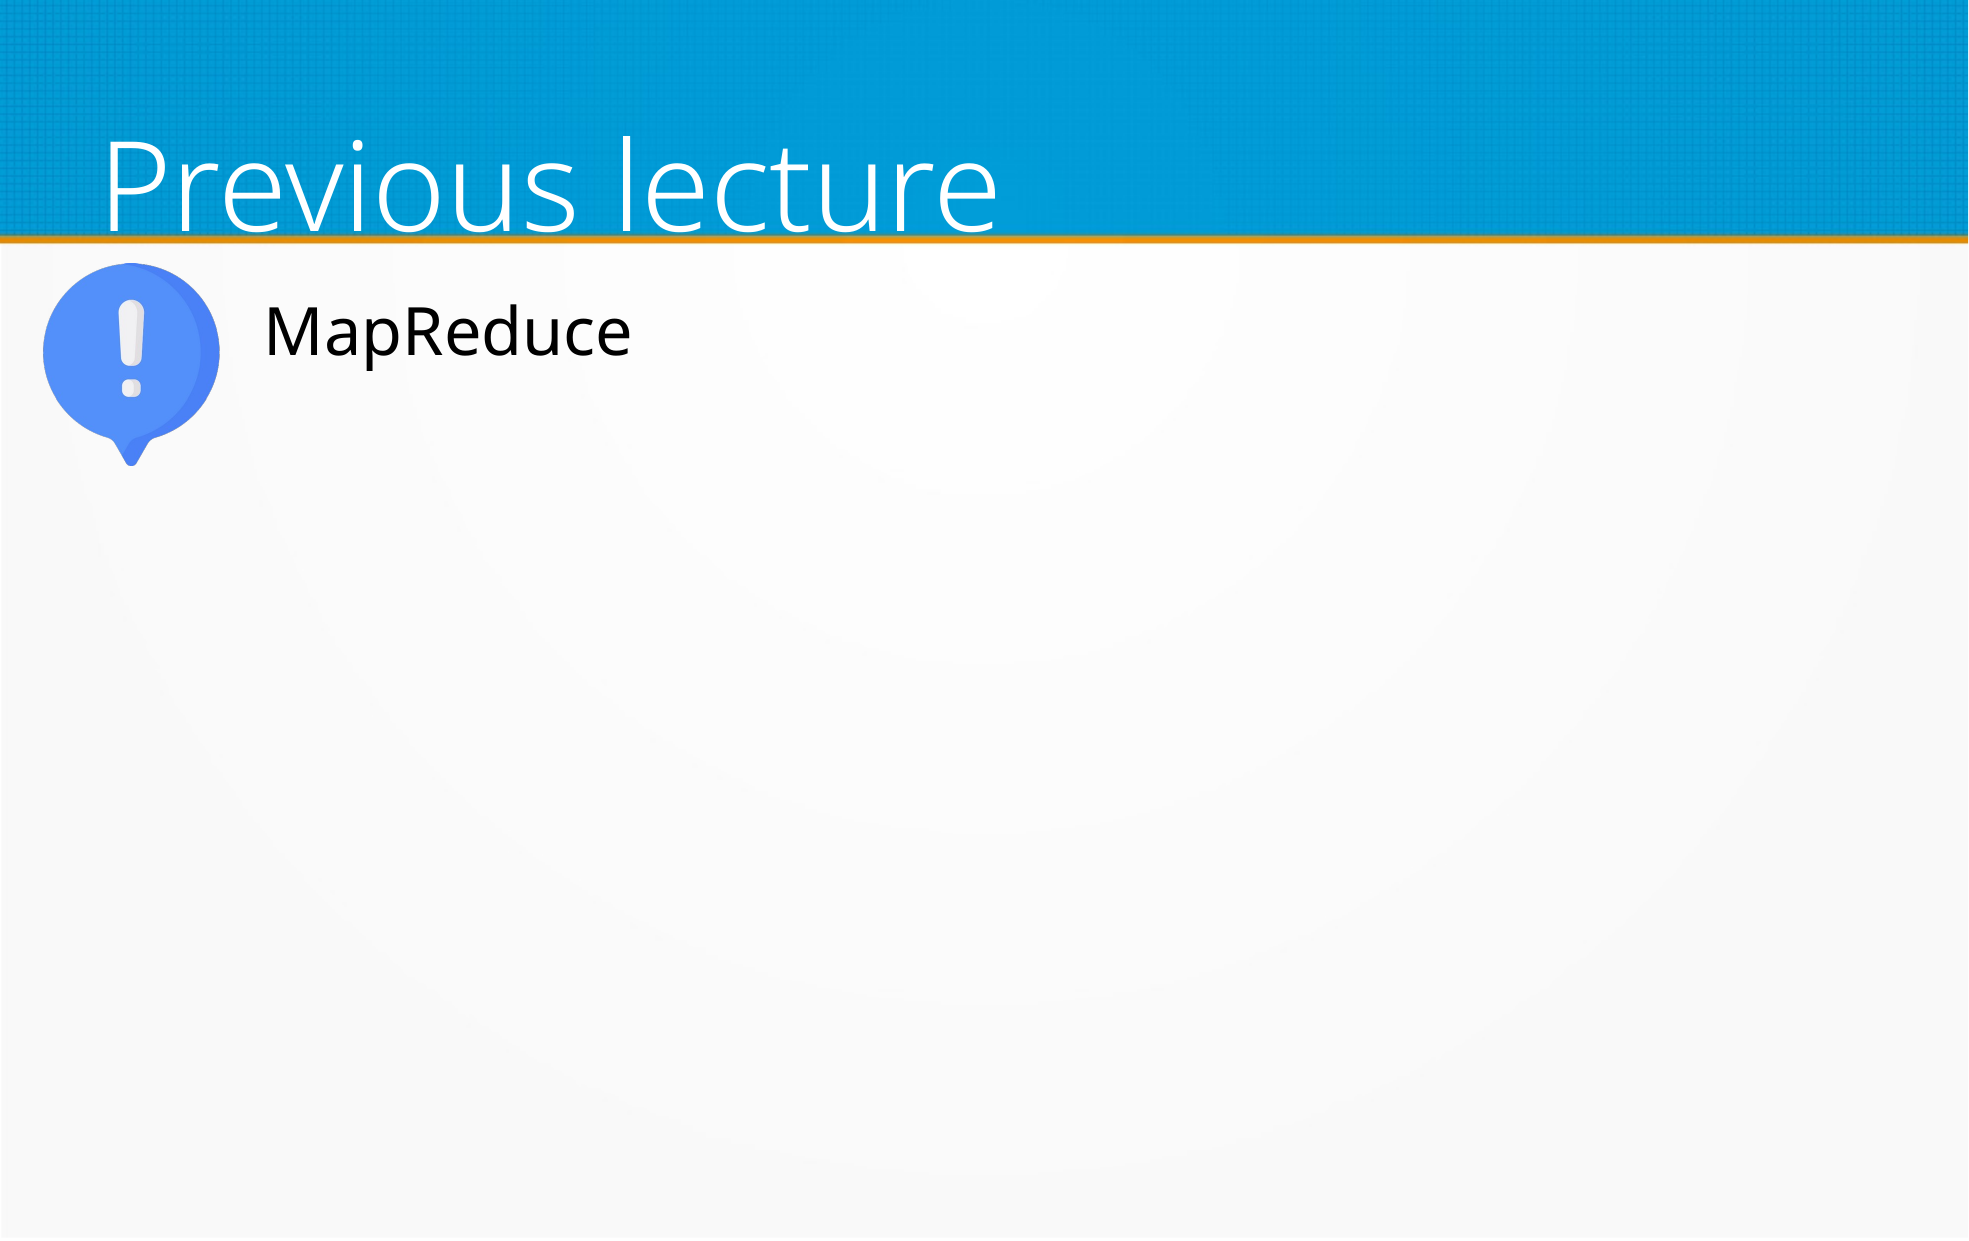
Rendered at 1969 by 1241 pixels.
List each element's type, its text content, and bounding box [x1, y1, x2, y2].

list MapReduce [240, 288, 1865, 1009]
picture [0, 233, 1969, 1241]
title Previous lecture [98, 49, 1870, 257]
